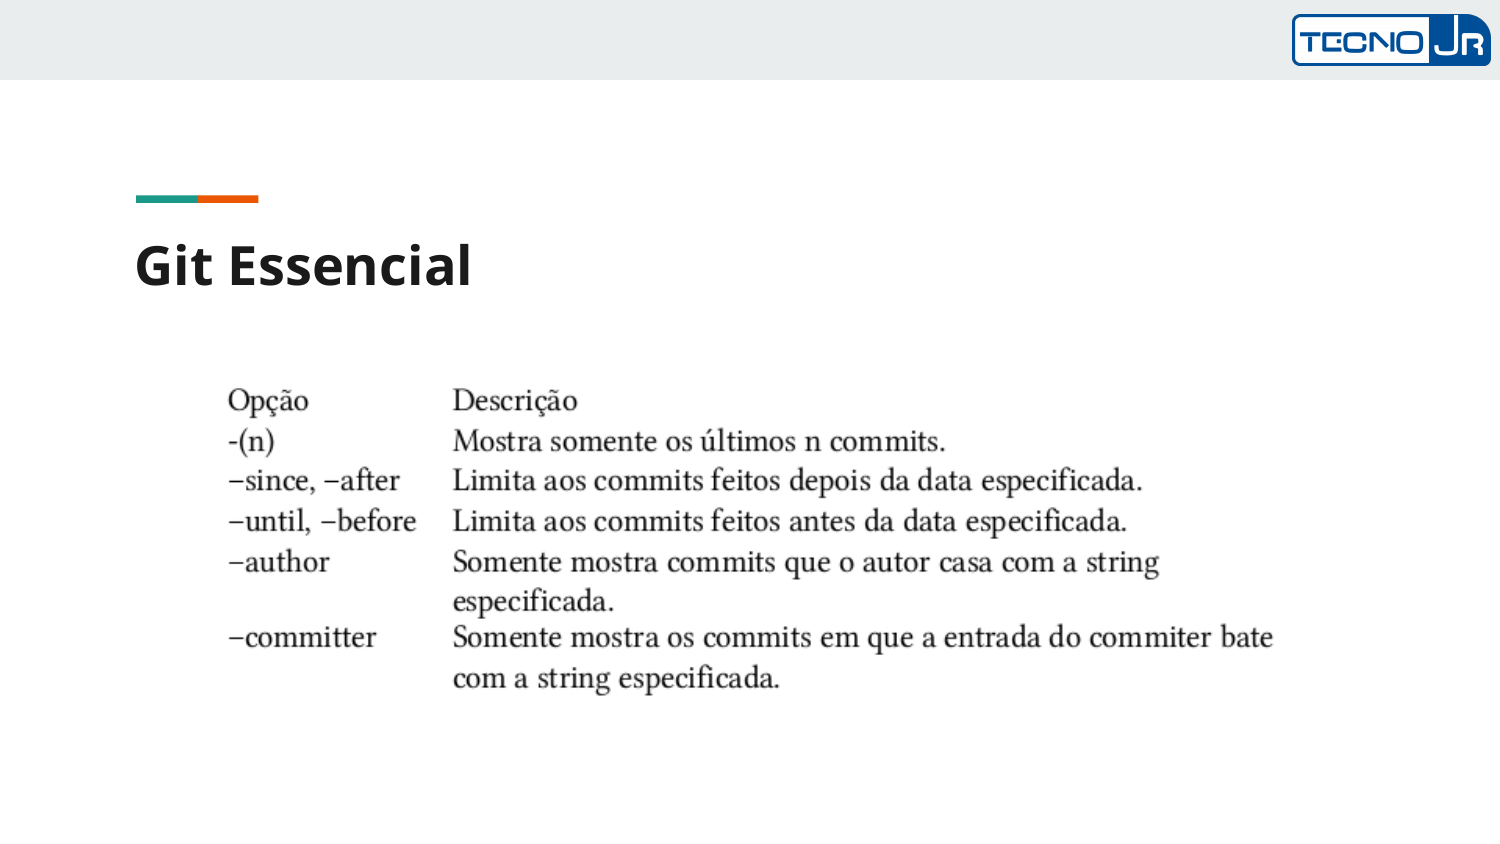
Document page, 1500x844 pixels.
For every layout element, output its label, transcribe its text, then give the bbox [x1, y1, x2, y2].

title Git Essencial [119, 216, 1381, 305]
picture [1292, 14, 1491, 66]
picture [220, 376, 1280, 702]
